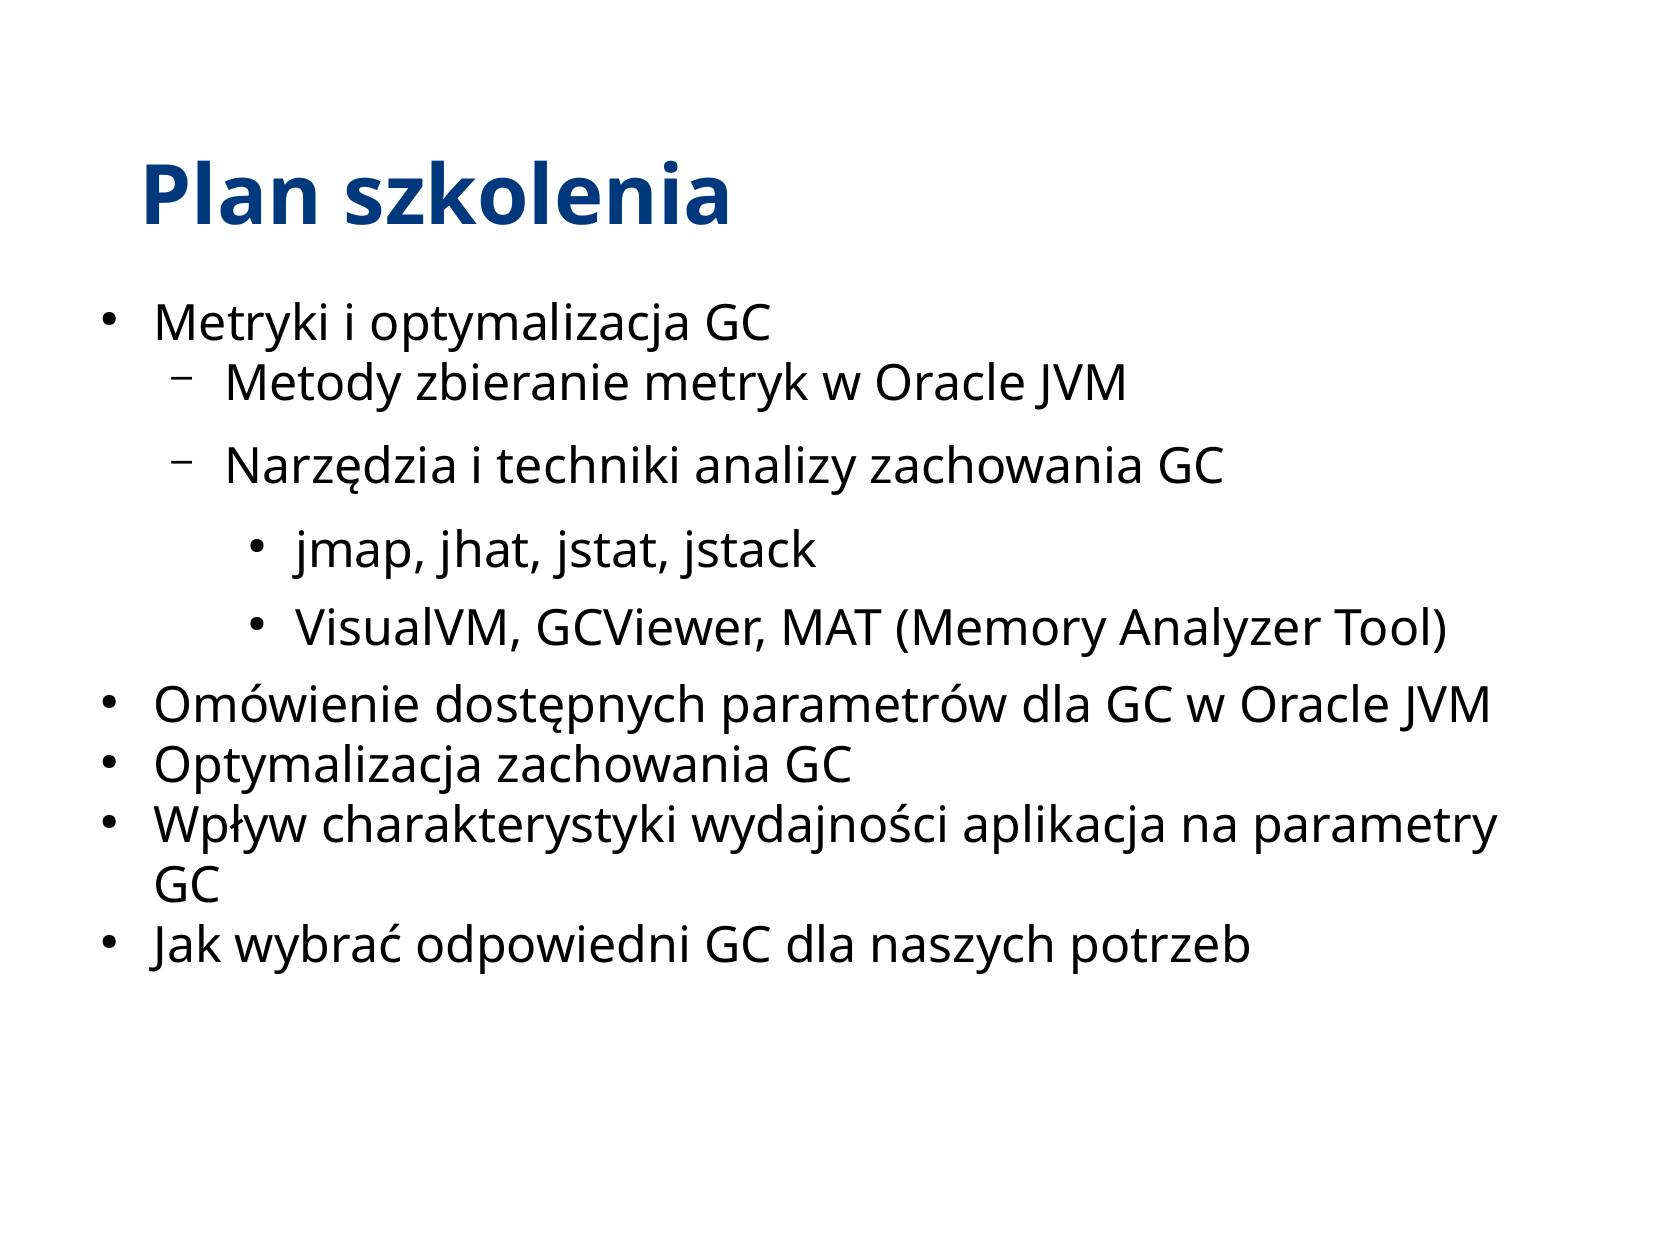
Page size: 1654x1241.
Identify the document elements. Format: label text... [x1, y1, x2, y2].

list Metryki i optymalizacja GC Metody zbieranie metryk w Oracle JVM Narzędzia i techniki analizy zachowania GC jmap, jhat, jstat, jstack VisualVM, GCViewer, MAT (Memory Analyzer Tool) Omówienie dostępnych parametrów dla GC w Oracle JVM Optymalizacja zachowania GC Wpływ charakterystyki wydajności aplikacja na parametry GC Jak wybrać odpowiedni GC dla naszych potrzeb [82, 290, 1571, 1010]
title Plan szkolenia [82, 49, 1571, 257]
